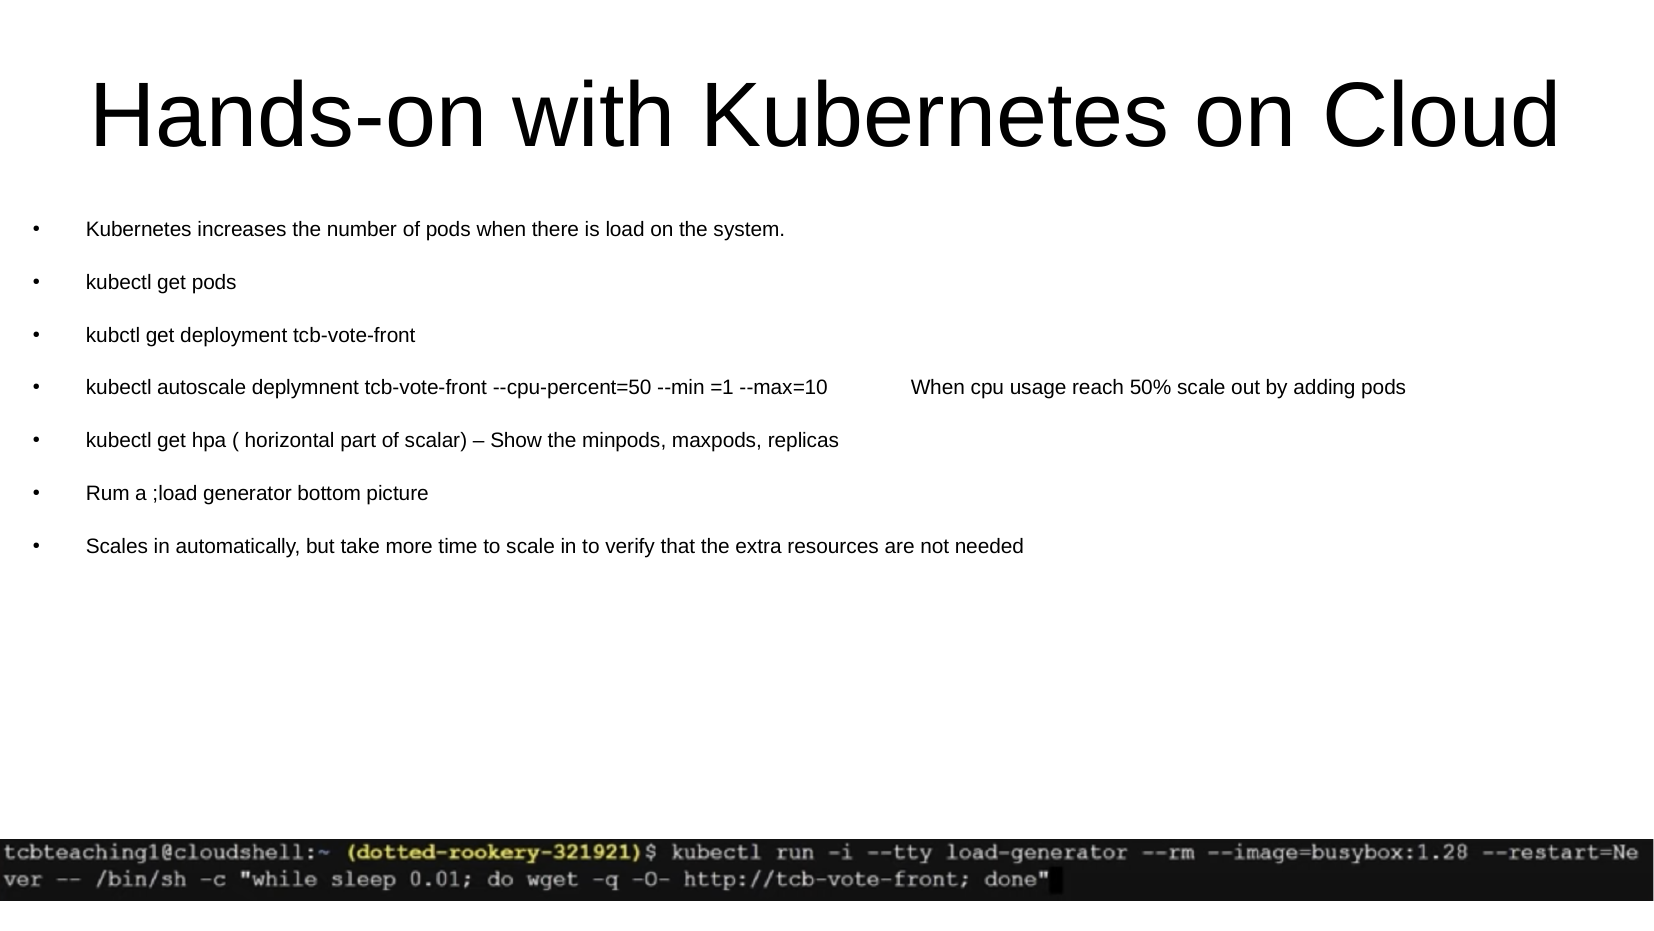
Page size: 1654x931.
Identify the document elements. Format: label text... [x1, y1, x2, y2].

picture [0, 839, 1654, 901]
title Hands-on with Kubernetes on Cloud [82, 37, 1571, 193]
list Kubernetes increases the number of pods when there is load on the system. kubectl get pods kubctl get deployment tcb-vote-front kubectl autoscale deplymnent tcb-vote-front --cpu-percent=50 --min =1 --max=10 When cpu usage reach 50% scale out by adding pods kubectl get hpa ( horizontal part of scalar) – Show the minpods, maxpods, replicas Rum a ;load generator bottom picture Scales in automatically, but take more time to scale in to verify that the extra resources are not needed [15, 217, 1624, 839]
